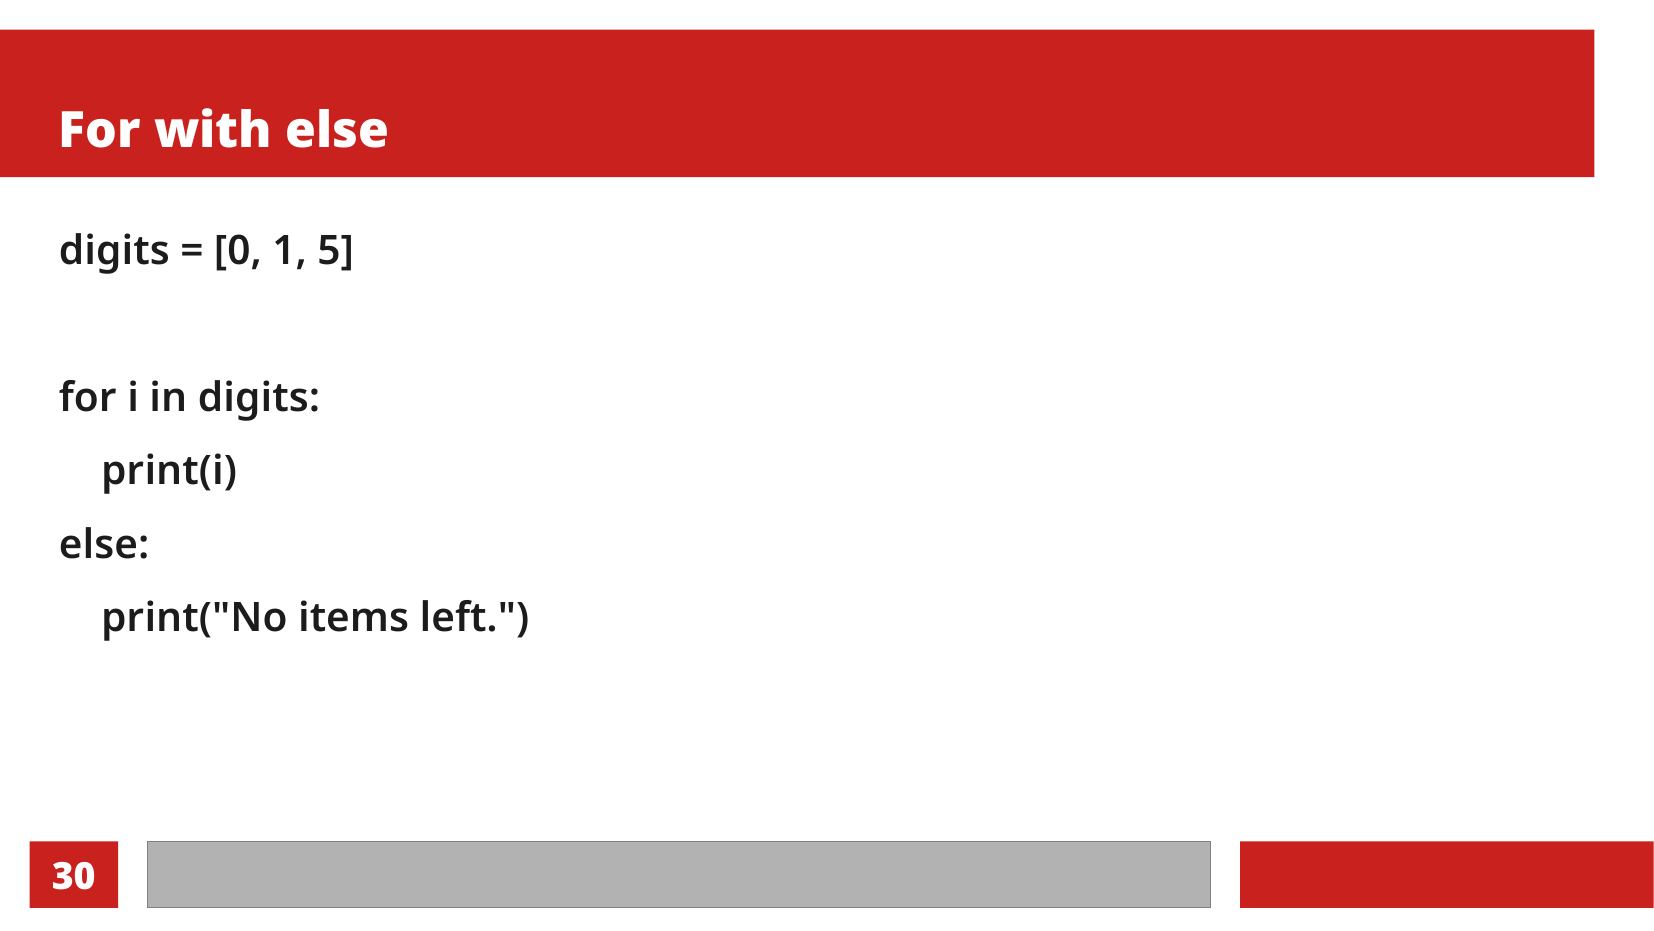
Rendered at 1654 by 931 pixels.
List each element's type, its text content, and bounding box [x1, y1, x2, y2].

title For with else [59, 44, 1595, 163]
list digits = [0, 1, 5] for i in digits: print(i) else: print("No items left.") [59, 221, 1565, 798]
